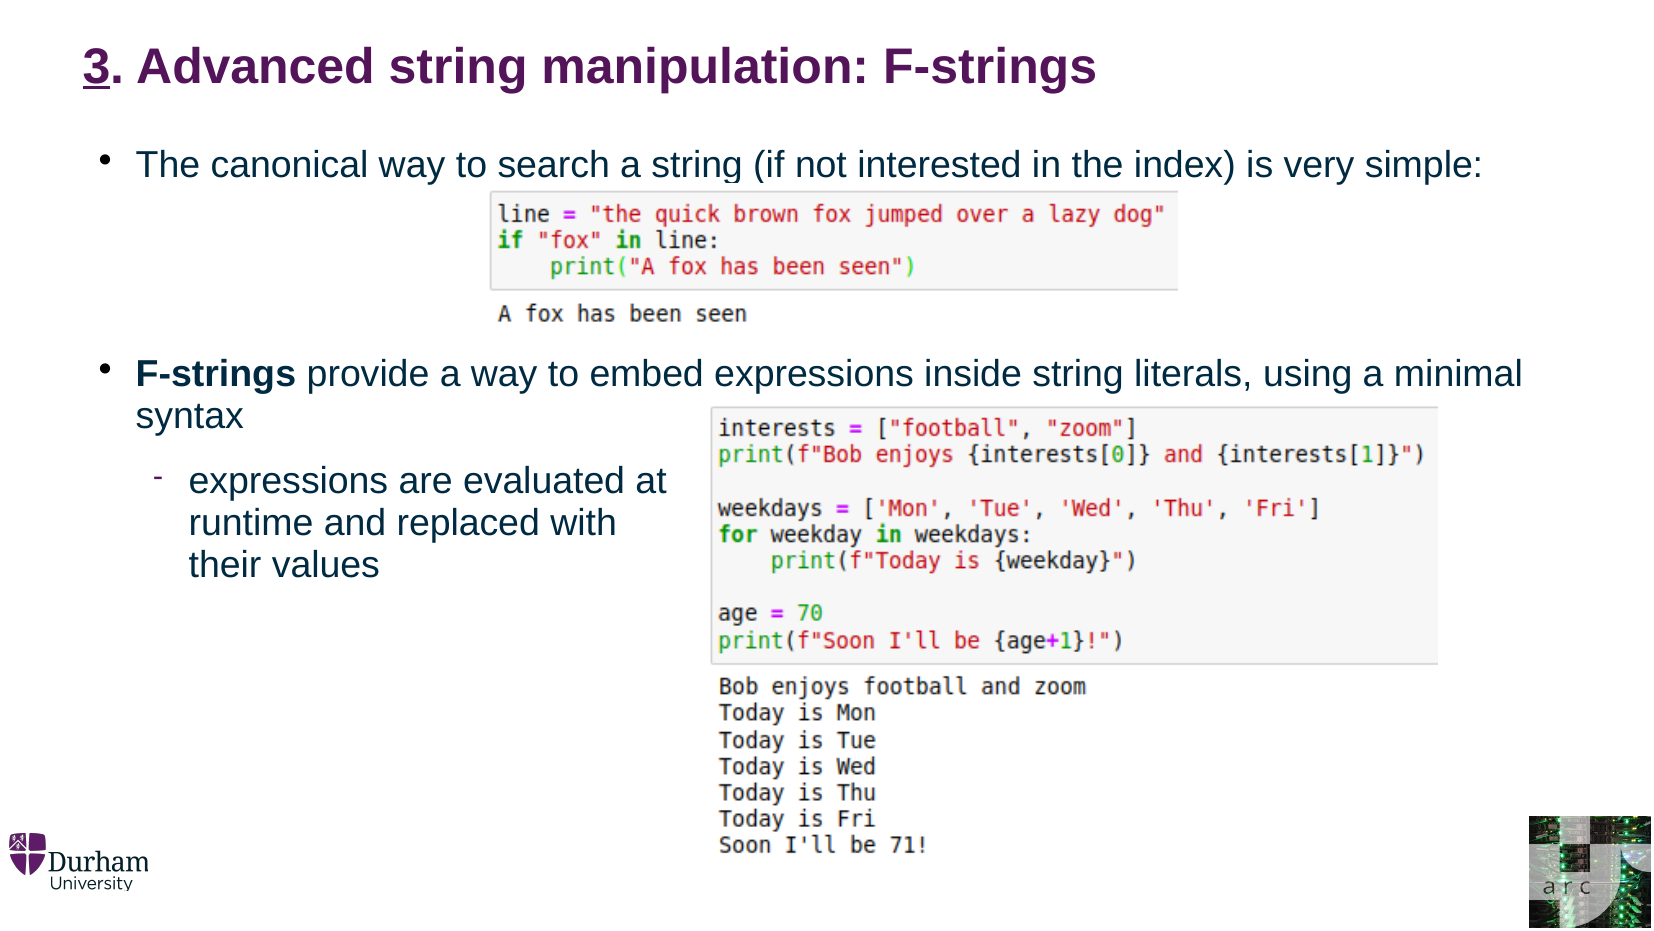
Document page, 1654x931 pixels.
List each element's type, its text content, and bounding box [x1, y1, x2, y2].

picture [706, 397, 1438, 876]
picture [482, 183, 1178, 335]
picture [1529, 816, 1651, 928]
list The canonical way to search a string (if not interested in the index) is very simple: F-strings provide a way to embed expressions inside string literals, using a minimal syntax expressions are evaluated at runtime and replaced with their values [82, 141, 1571, 745]
picture [9, 833, 148, 891]
title 3. Advanced string manipulation: F-strings [82, 36, 1571, 93]
